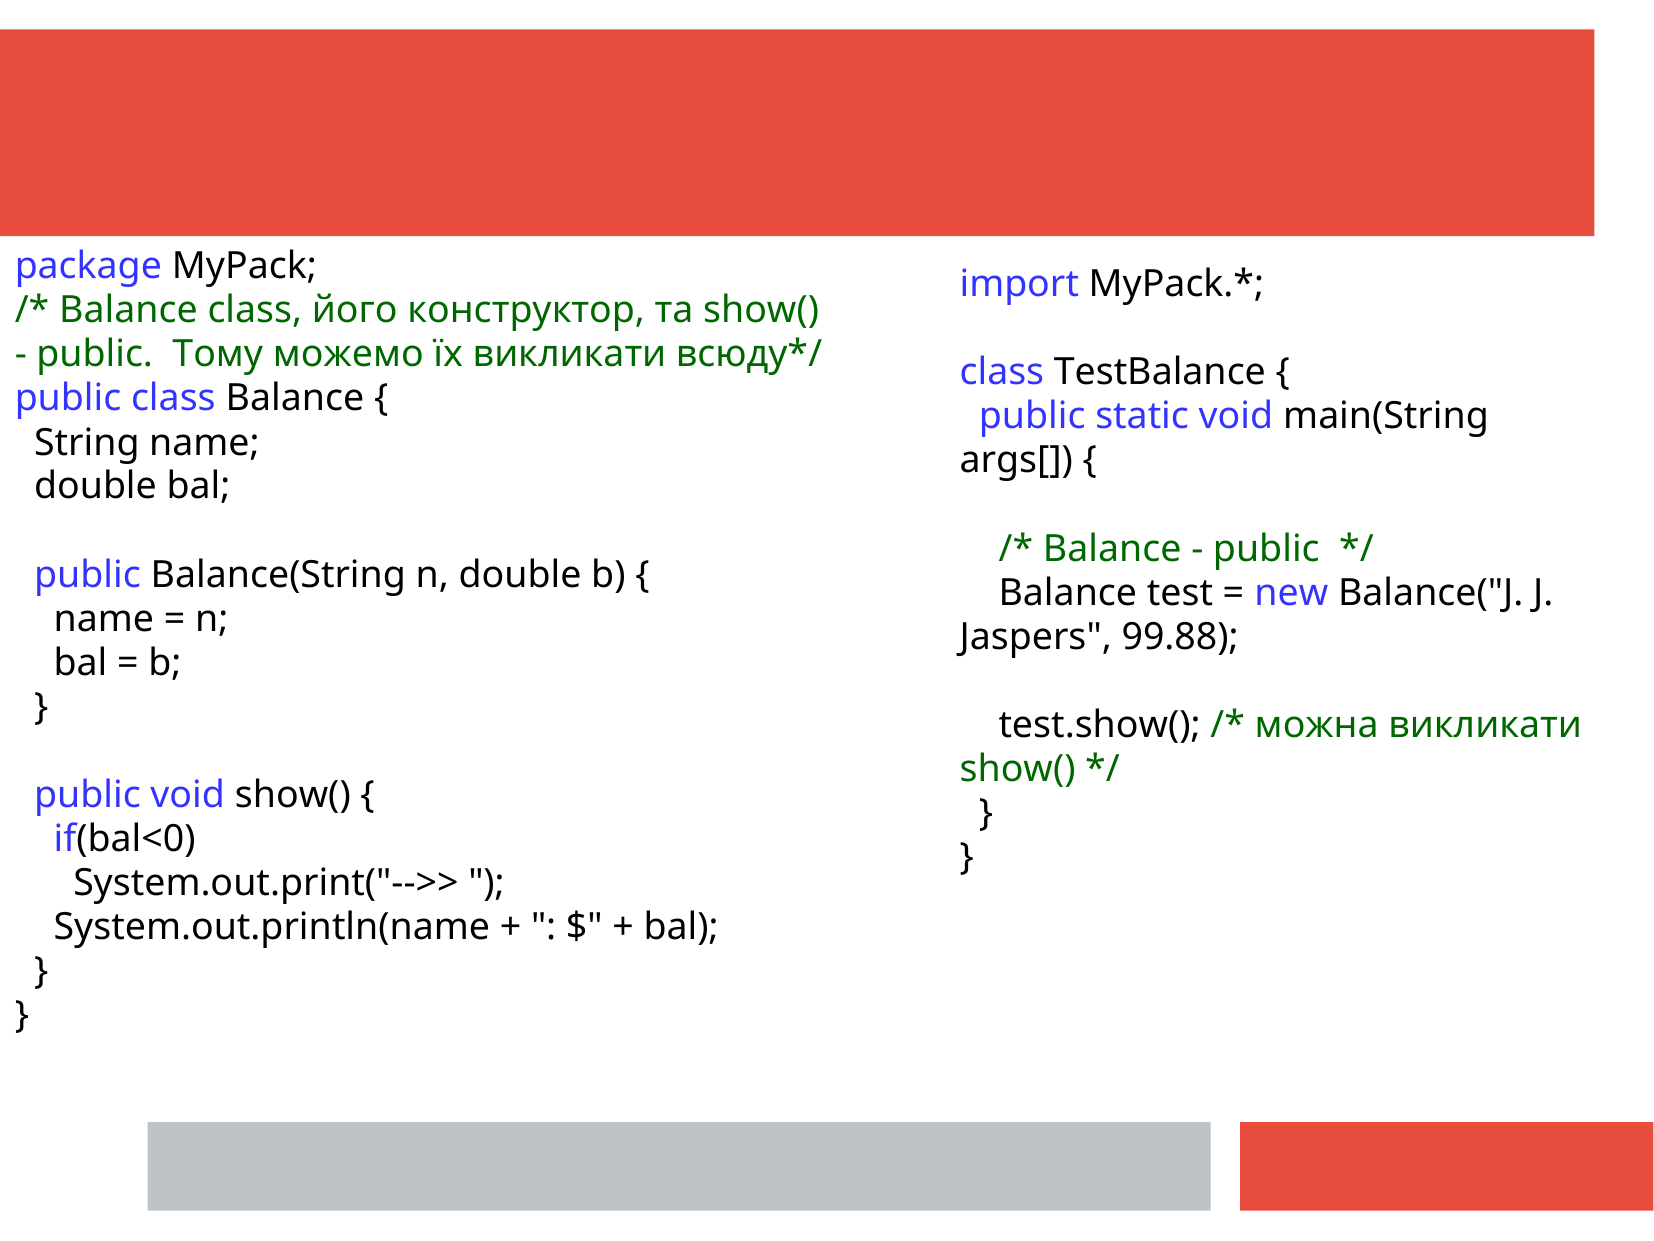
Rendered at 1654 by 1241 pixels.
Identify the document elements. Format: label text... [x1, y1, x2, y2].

text_box import MyPack.*; class TestBalance { public static void main(String args[]) { /* Balance - public */ Balance test = new Balance("J. J. Jaspers", 99.88); test.show(); /* можна викликати show() */ } } [944, 254, 1607, 1064]
text_box package MyPack; /* Balance class, його конструктор, та show() - public. Тому можемо їх викликати всюду*/ public class Balance { String name; double bal; public Balance(String n, double b) { name = n; bal = b; } public void show() { if(bal<0) System.out.print("-->> "); System.out.println(name + ": $" + bal); } } [0, 236, 851, 1241]
